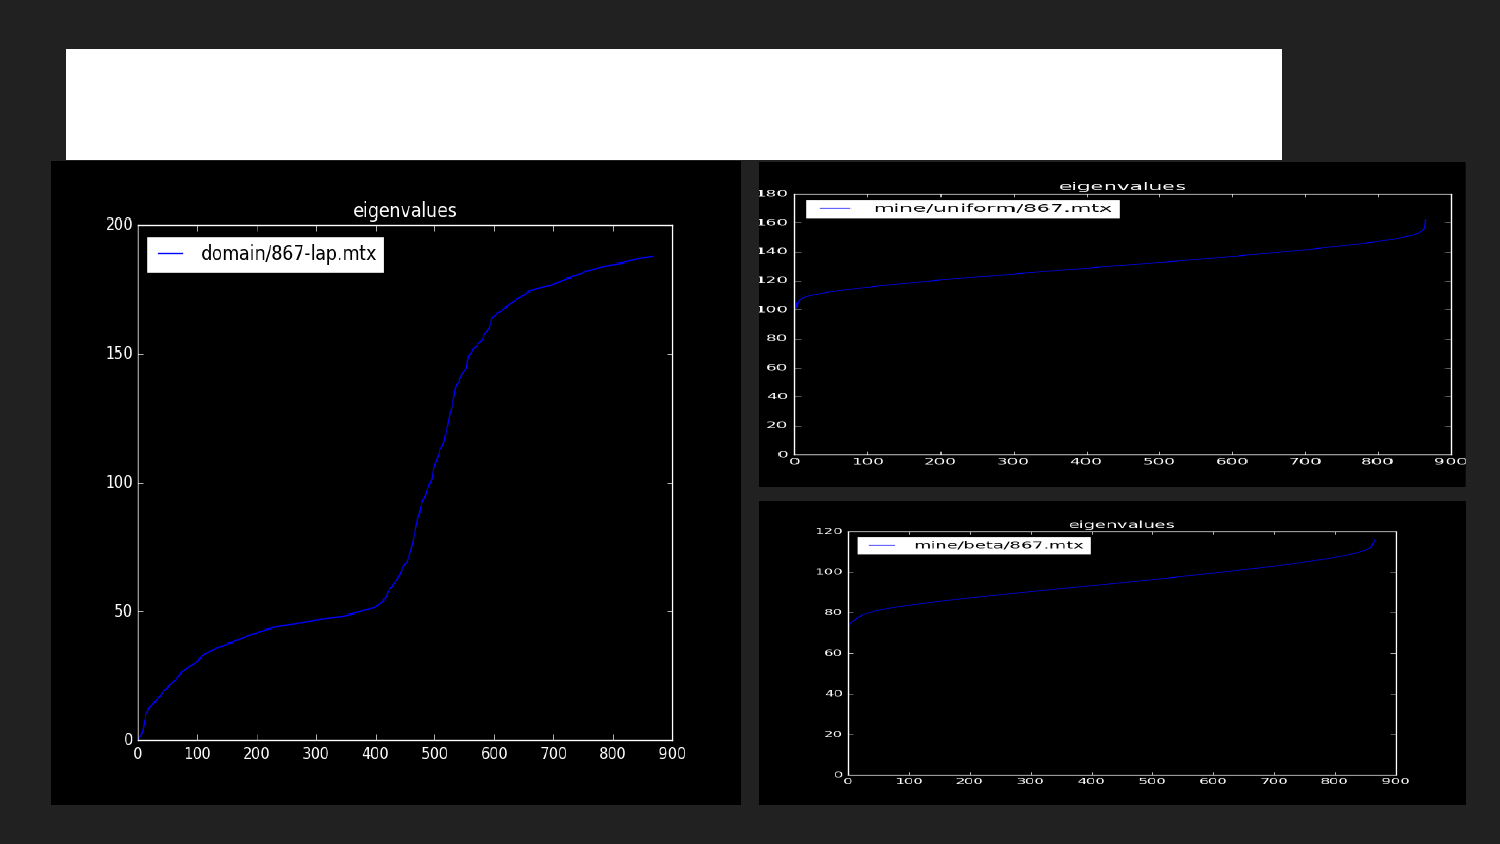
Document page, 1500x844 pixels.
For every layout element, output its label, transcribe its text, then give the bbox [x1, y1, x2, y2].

picture [51, 161, 741, 805]
picture [759, 162, 1466, 487]
title Idea2: eigenvalues function [51, 24, 1449, 177]
picture [759, 501, 1466, 805]
